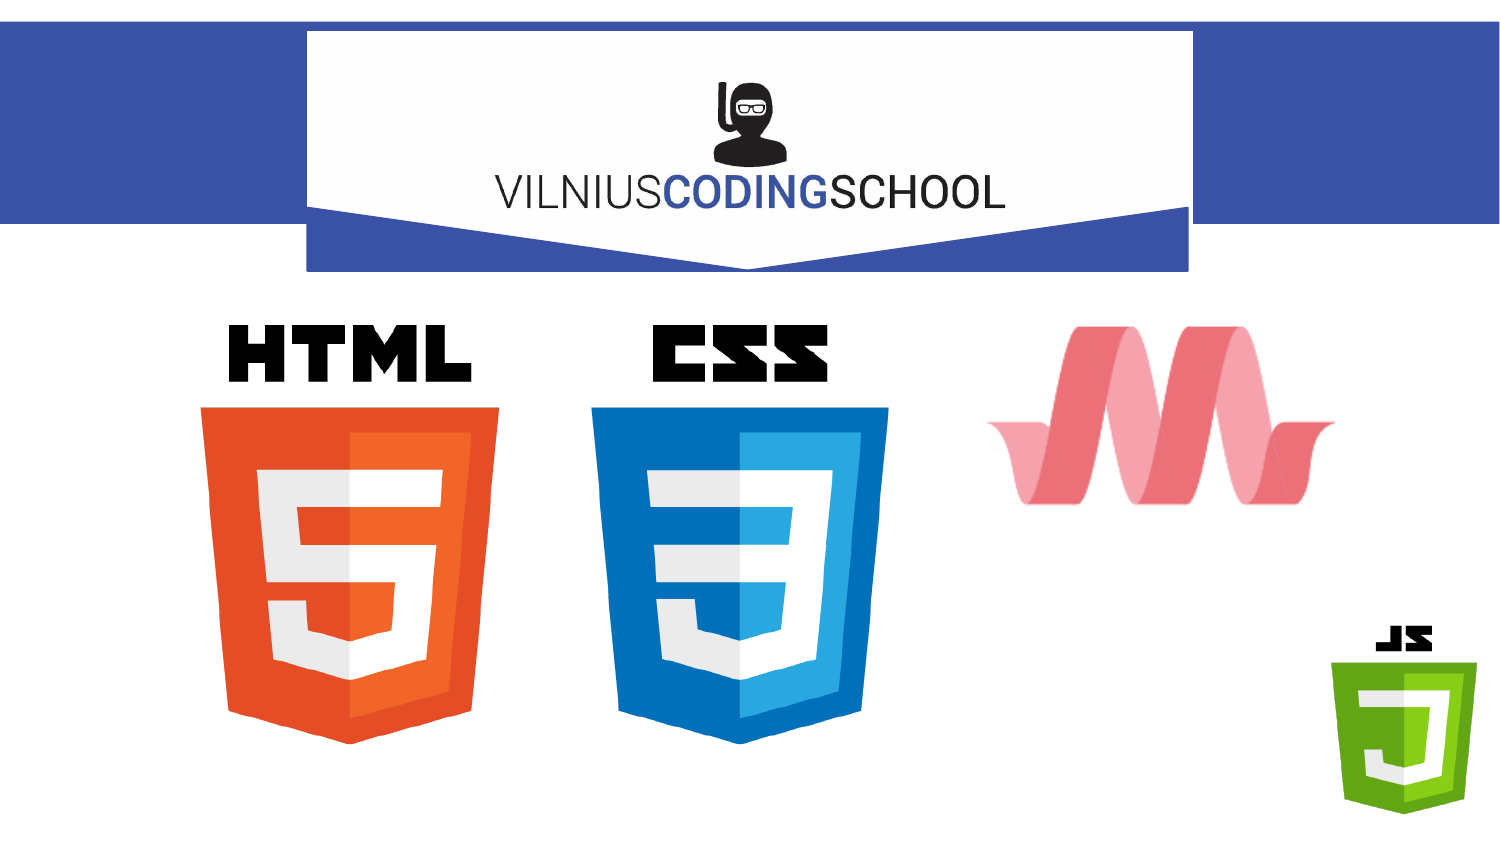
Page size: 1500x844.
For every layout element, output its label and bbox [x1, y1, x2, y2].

text_box [307, 207, 1188, 271]
picture [200, 323, 500, 745]
picture [590, 323, 889, 745]
picture [944, 305, 1383, 556]
picture [307, 31, 1193, 272]
picture [1330, 625, 1477, 815]
